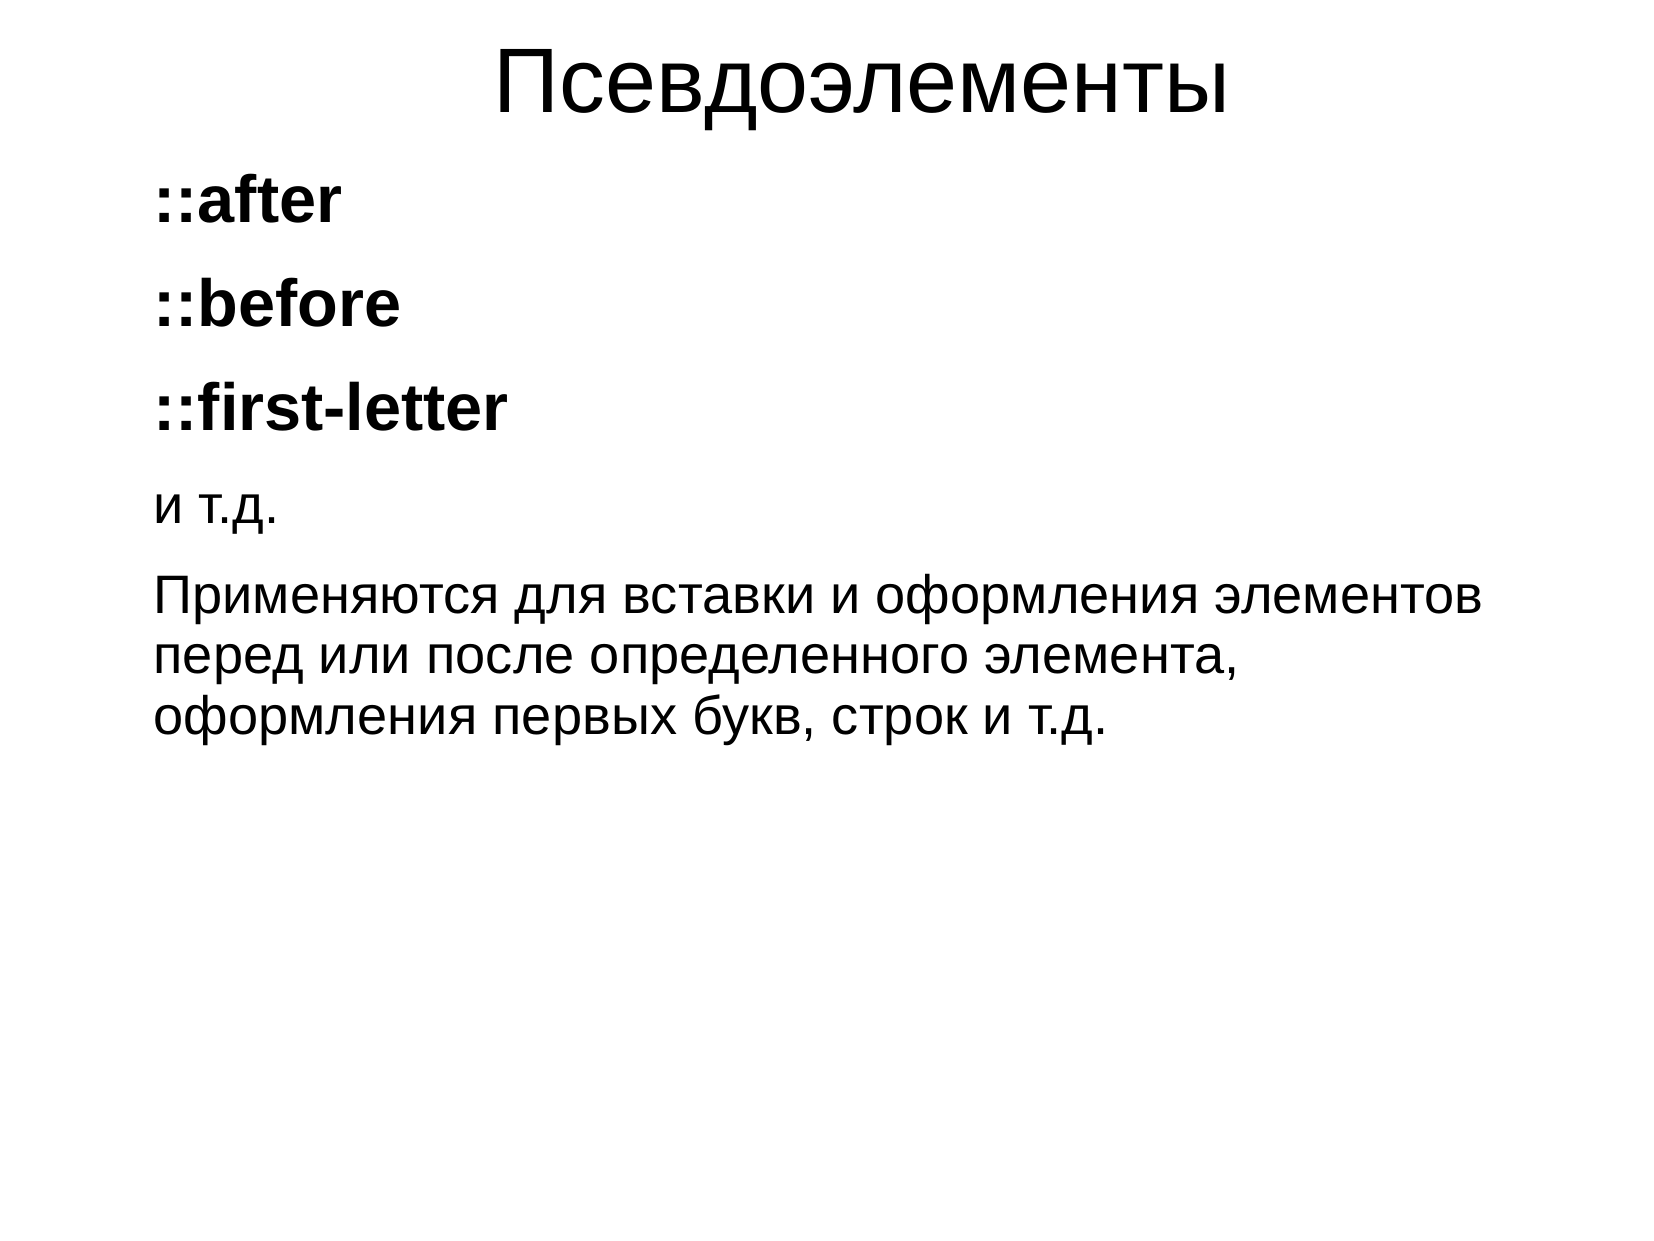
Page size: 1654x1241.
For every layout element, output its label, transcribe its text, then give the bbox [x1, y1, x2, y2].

list Псевдоэлементы ::after ::before ::first-letter и т.д. Применяются для вставки и оформления элементов перед или после определенного элемента, оформления первых букв, строк и т.д. [82, 29, 1571, 1093]
